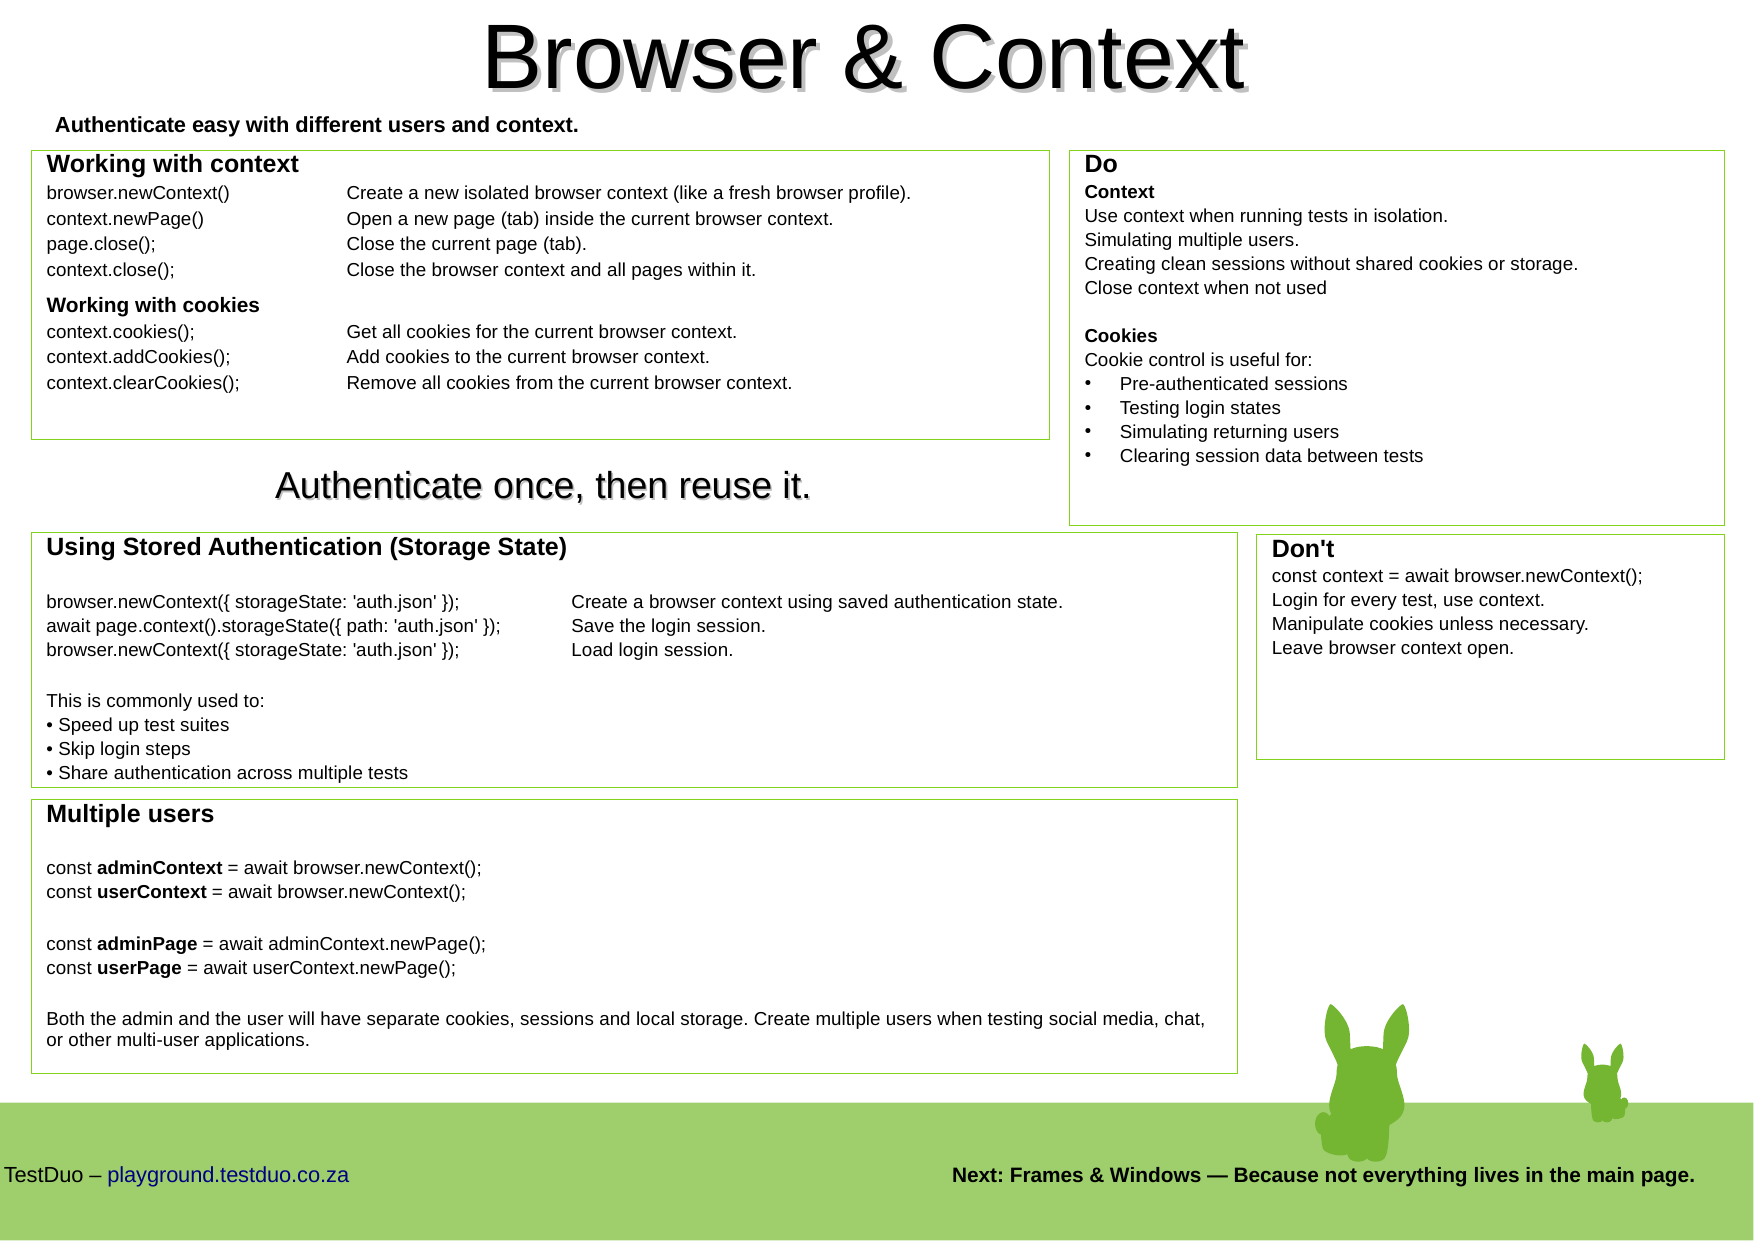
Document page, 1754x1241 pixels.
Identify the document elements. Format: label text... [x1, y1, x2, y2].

text_box Authenticate easy with different users and context. [39, 112, 1711, 151]
text_box Using Stored Authentication (Storage State) browser.newContext({ storageState: 'auth.json' }); Create a browser context using saved authentication state. await page.context().storageState({ path: 'auth.json' }); Save the login session. browser.newContext({ storageState: 'auth.json' }); Load login session. This is commonly used to: • Speed up test suites • Skip login steps • Share authentication across multiple tests [31, 532, 1238, 788]
title TestDuo – playground.testduo.co.za [3, 1150, 825, 1201]
text_box Next: Frames & Windows — Because not everything lives in the main page. [937, 1156, 1751, 1218]
text_box Multiple users const adminContext = await browser.newContext(); const userContext = await browser.newContext(); const adminPage = await adminContext.newPage(); const userPage = await userContext.newPage(); Both the admin and the user will have separate cookies, sessions and local storage. Create multiple users when testing social media, chat, or other multi-user applications. [31, 799, 1238, 1074]
title Browser & Context [93, 0, 1660, 112]
text_box Do Context Use context when running tests in isolation. Simulating multiple users. Creating clean sessions without shared cookies or storage. Close context when not used Cookies Cookie control is useful for: Pre-authenticated sessions Testing login states Simulating returning users Clearing session data between tests [1069, 150, 1725, 526]
text_box Don't const context = await browser.newContext(); Login for every test, use context. Manipulate cookies unless necessary. Leave browser context open. [1256, 534, 1725, 760]
text_box Working with context browser.newContext() Create a new isolated browser context (like a fresh browser profile). context.newPage() Open a new page (tab) inside the current browser context. page.close(); Close the current page (tab). context.close(); Close the browser context and all pages within it. Working with cookies context.cookies(); Get all cookies for the current browser context. context.addCookies(); Add cookies to the current browser context. context.clearCookies(); Remove all cookies from the current browser context. [31, 150, 1050, 440]
title Authenticate once, then reuse it. [37, 443, 1050, 528]
